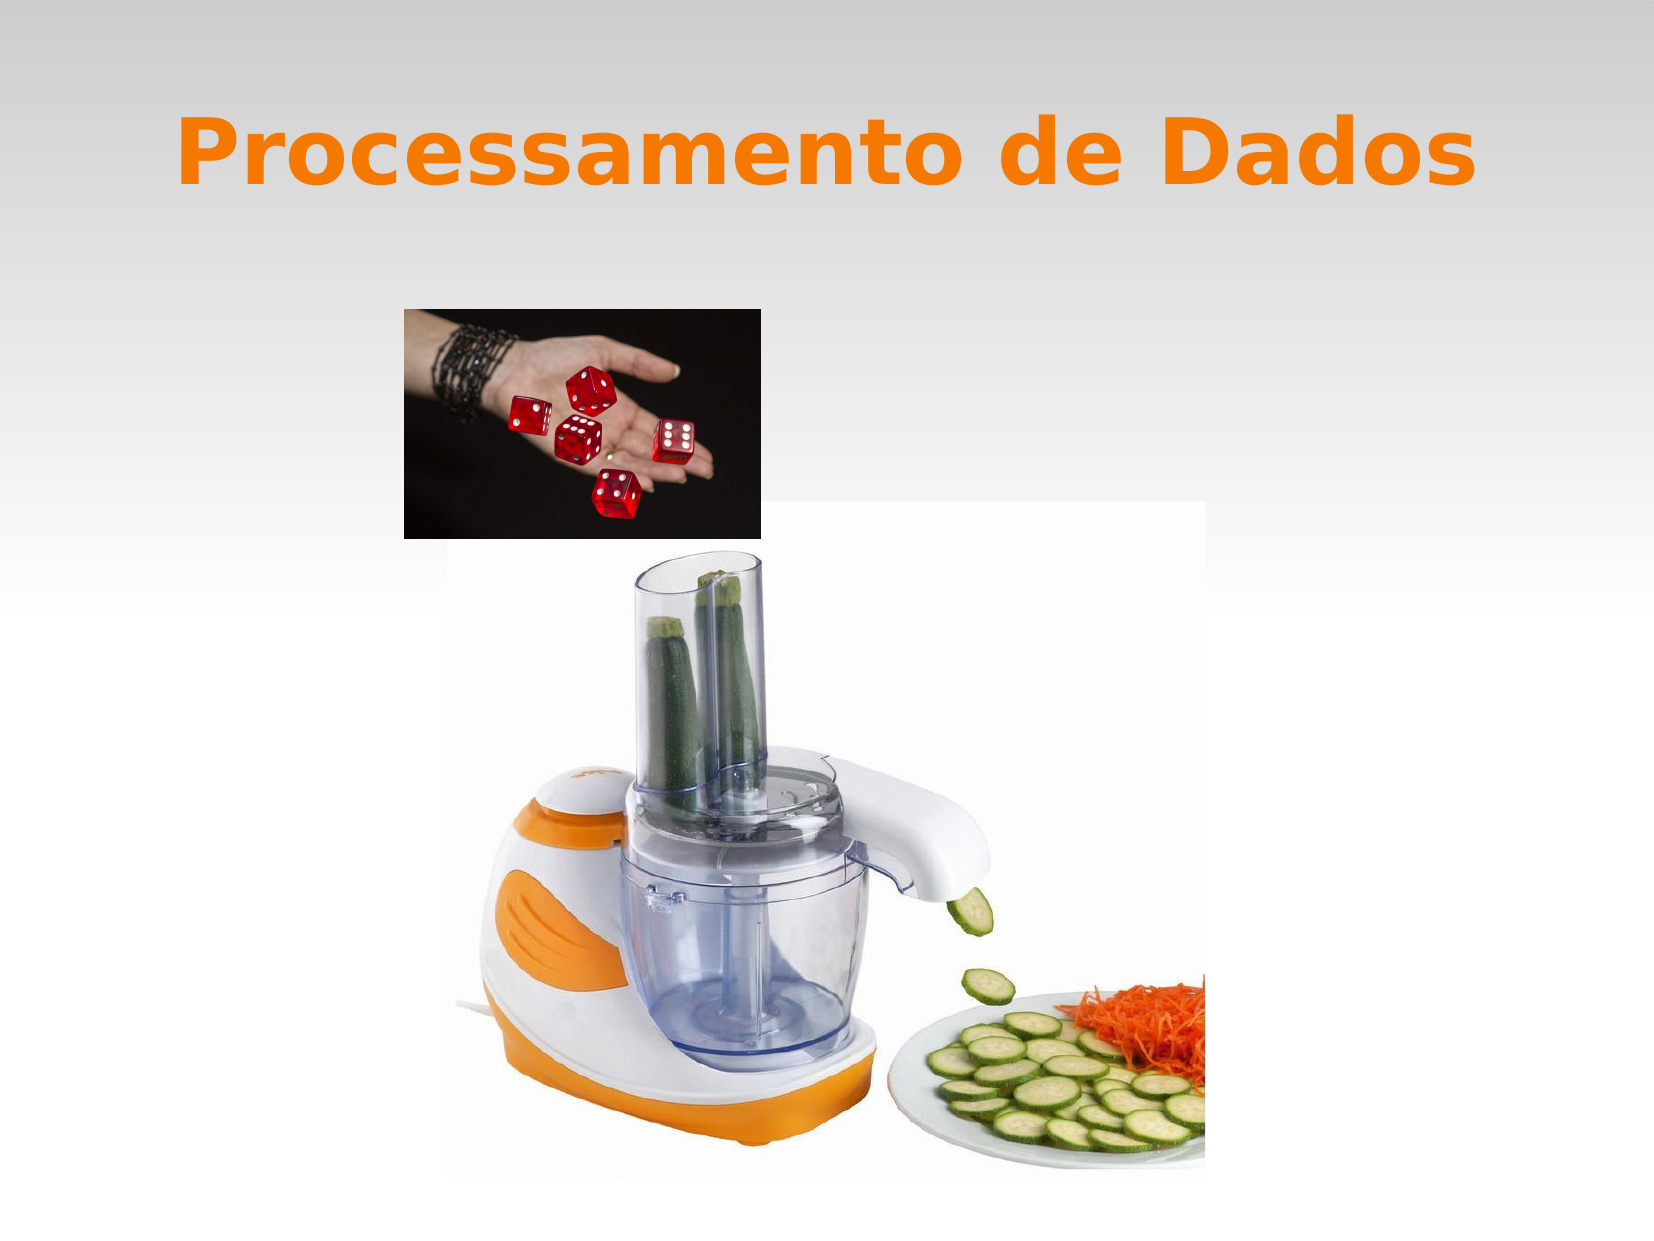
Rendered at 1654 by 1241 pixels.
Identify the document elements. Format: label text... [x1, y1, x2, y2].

title Processamento de Dados [82, 49, 1571, 257]
picture [404, 309, 1206, 1181]
